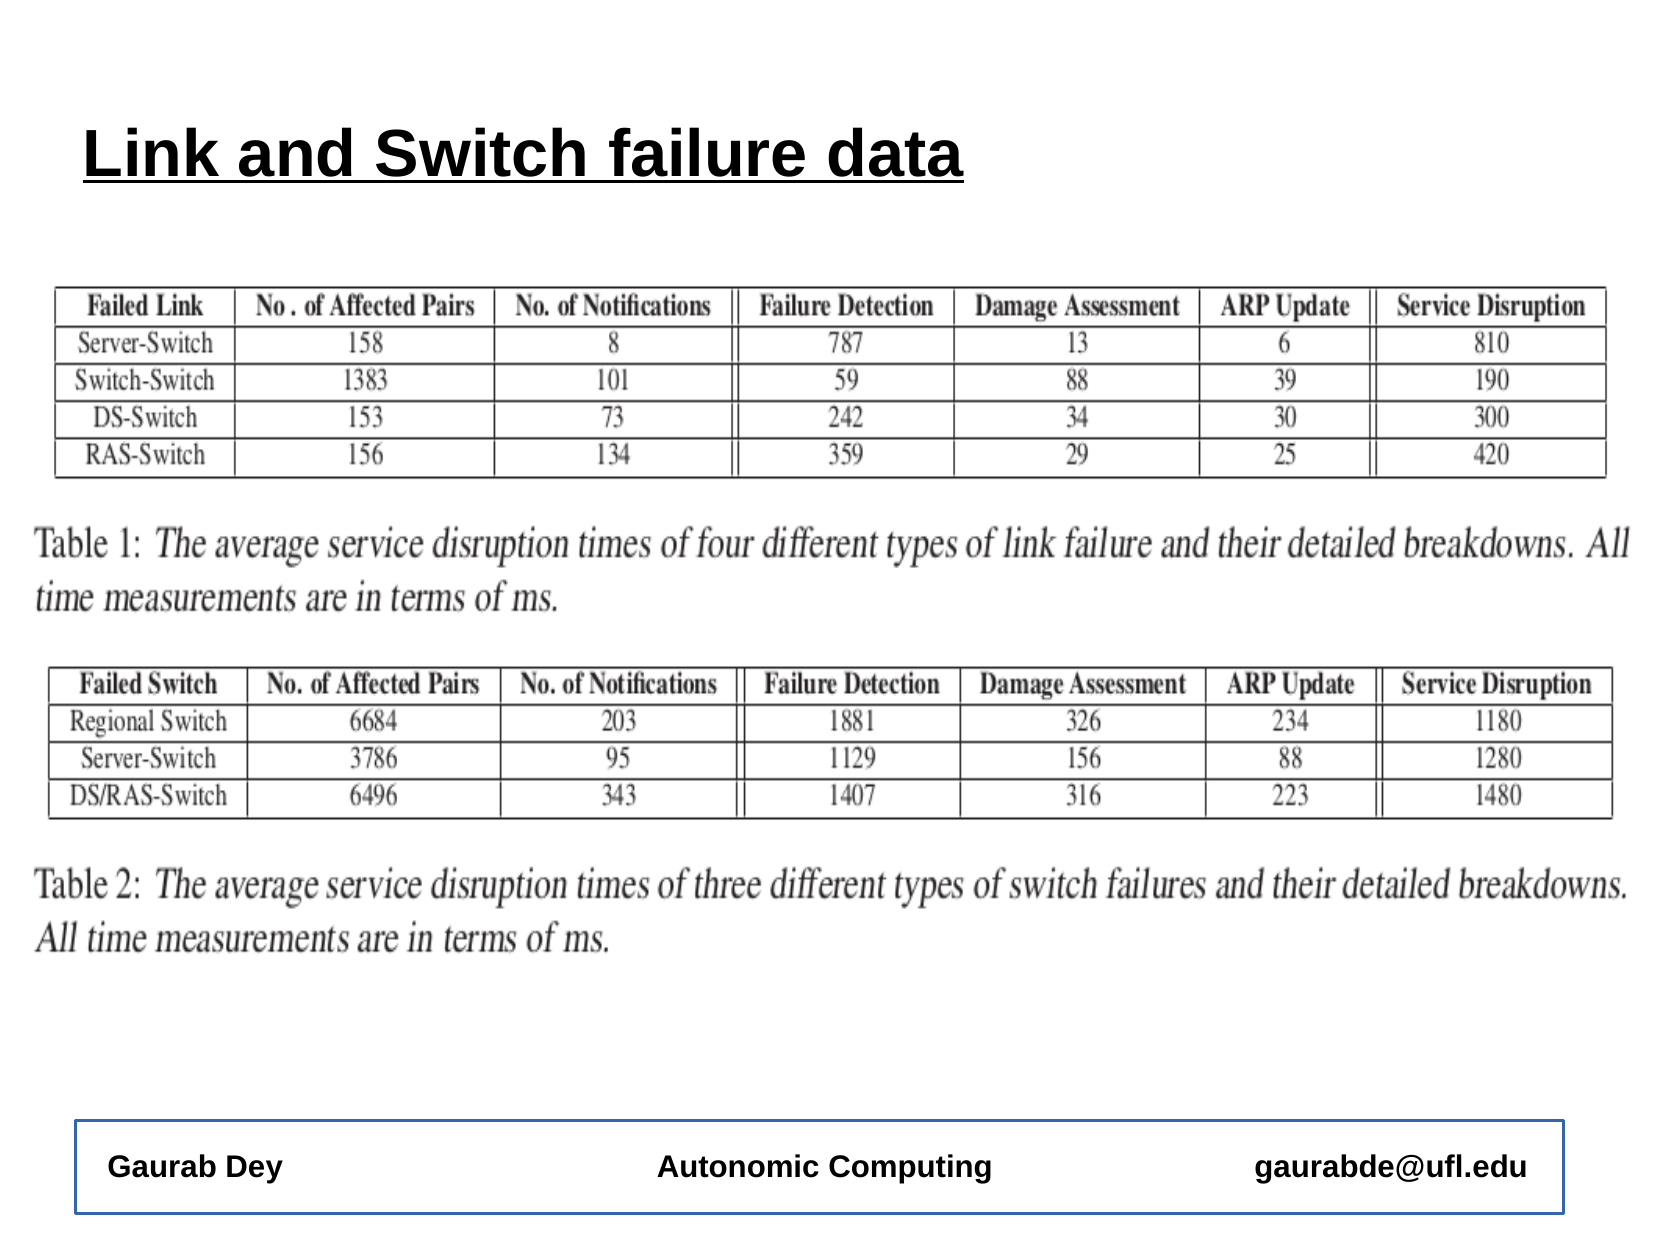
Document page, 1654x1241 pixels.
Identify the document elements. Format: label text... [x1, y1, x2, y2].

title Gaurab Dey Autonomic Computing gaurabde@ufl.edu [75, 1120, 1564, 1214]
picture [28, 256, 1654, 976]
title Link and Switch failure data [82, 49, 1571, 256]
